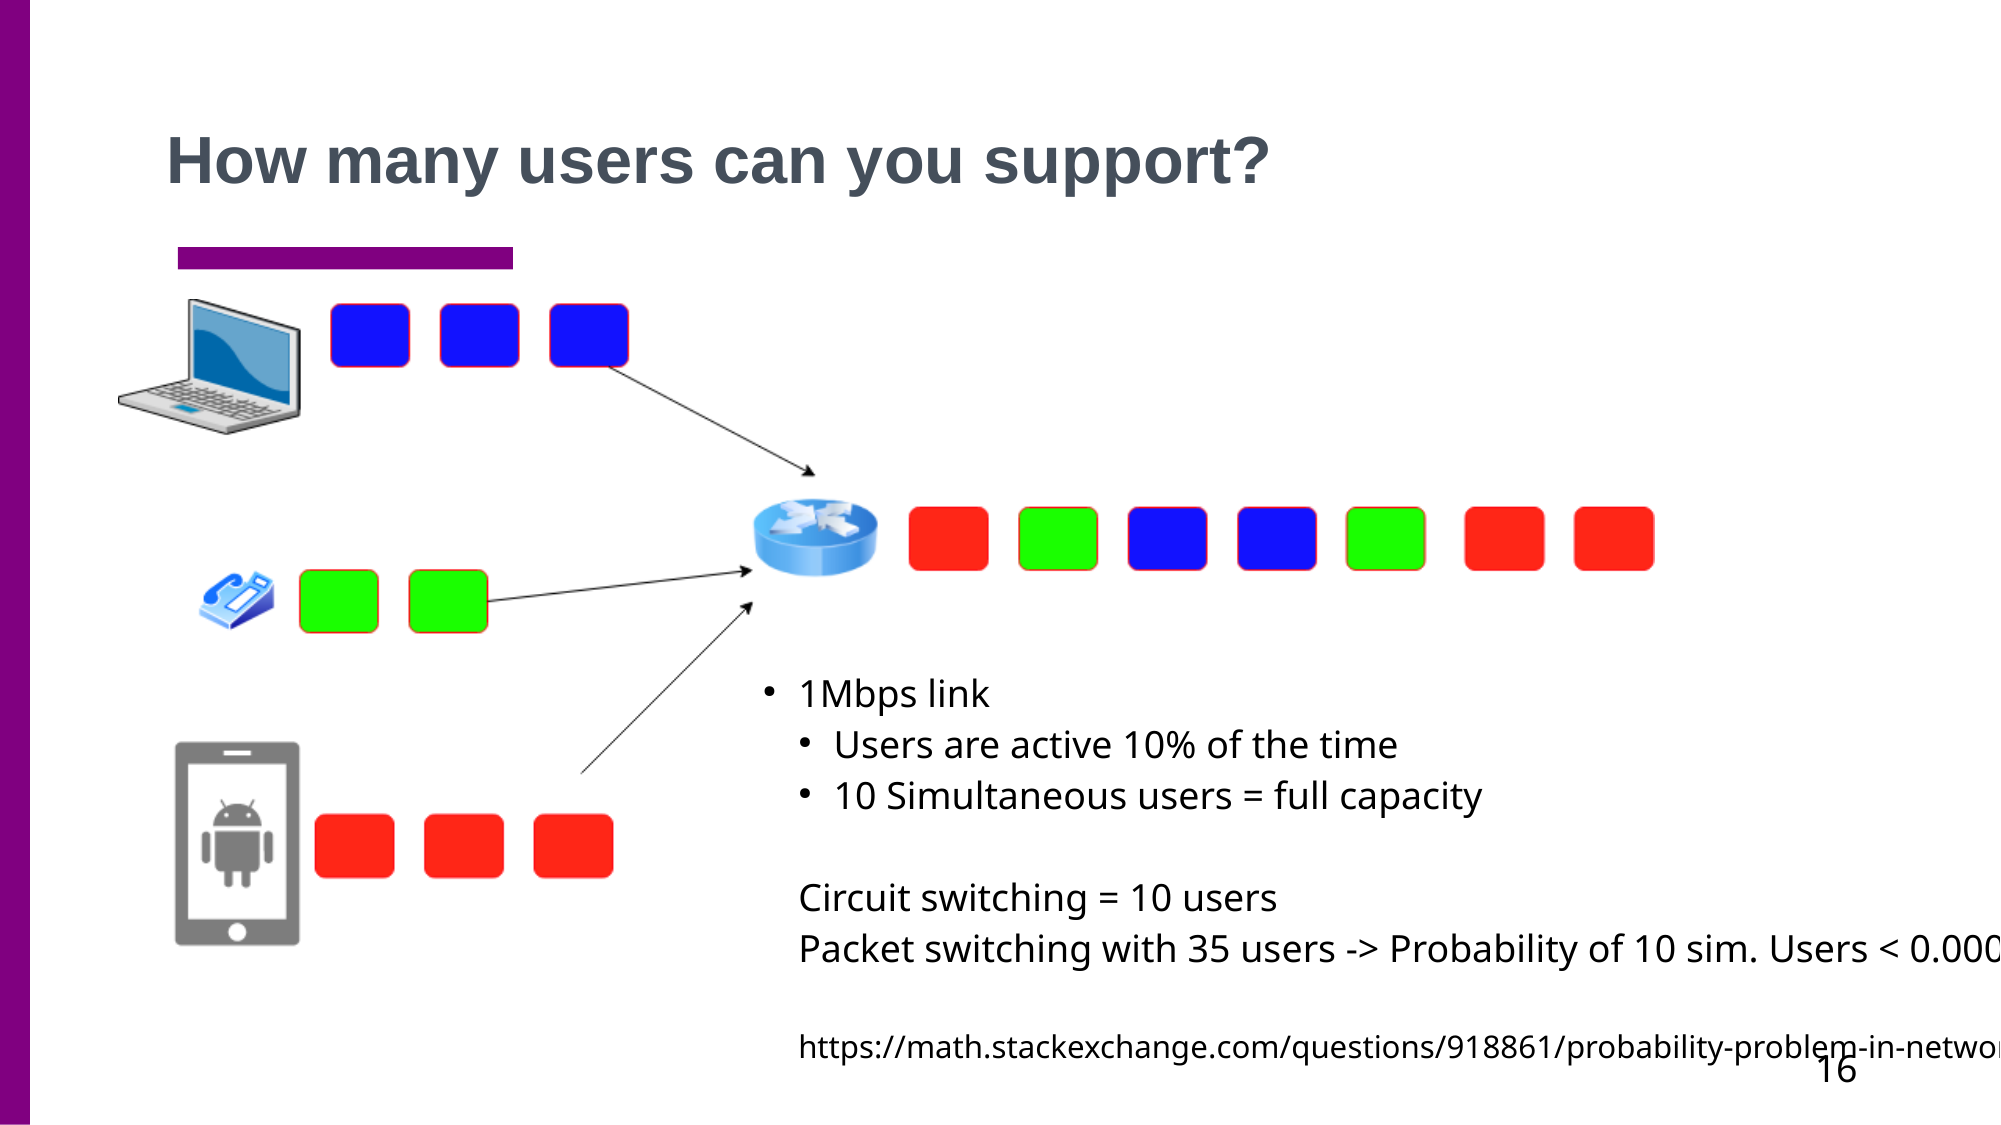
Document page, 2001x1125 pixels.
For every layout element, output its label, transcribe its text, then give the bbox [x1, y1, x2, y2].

text_box 1Mbps link Users are active 10% of the time 10 Simultaneous users = full capacity Circuit switching = 10 users Packet switching with 35 users -> Probability of 10 sim. Users < 0.0004 https://math.stackexchange.com/questions/918861/probability-problem-in-networking [748, 660, 2000, 1073]
text_box How many users can you support? [151, 0, 1849, 212]
picture [118, 299, 1655, 948]
